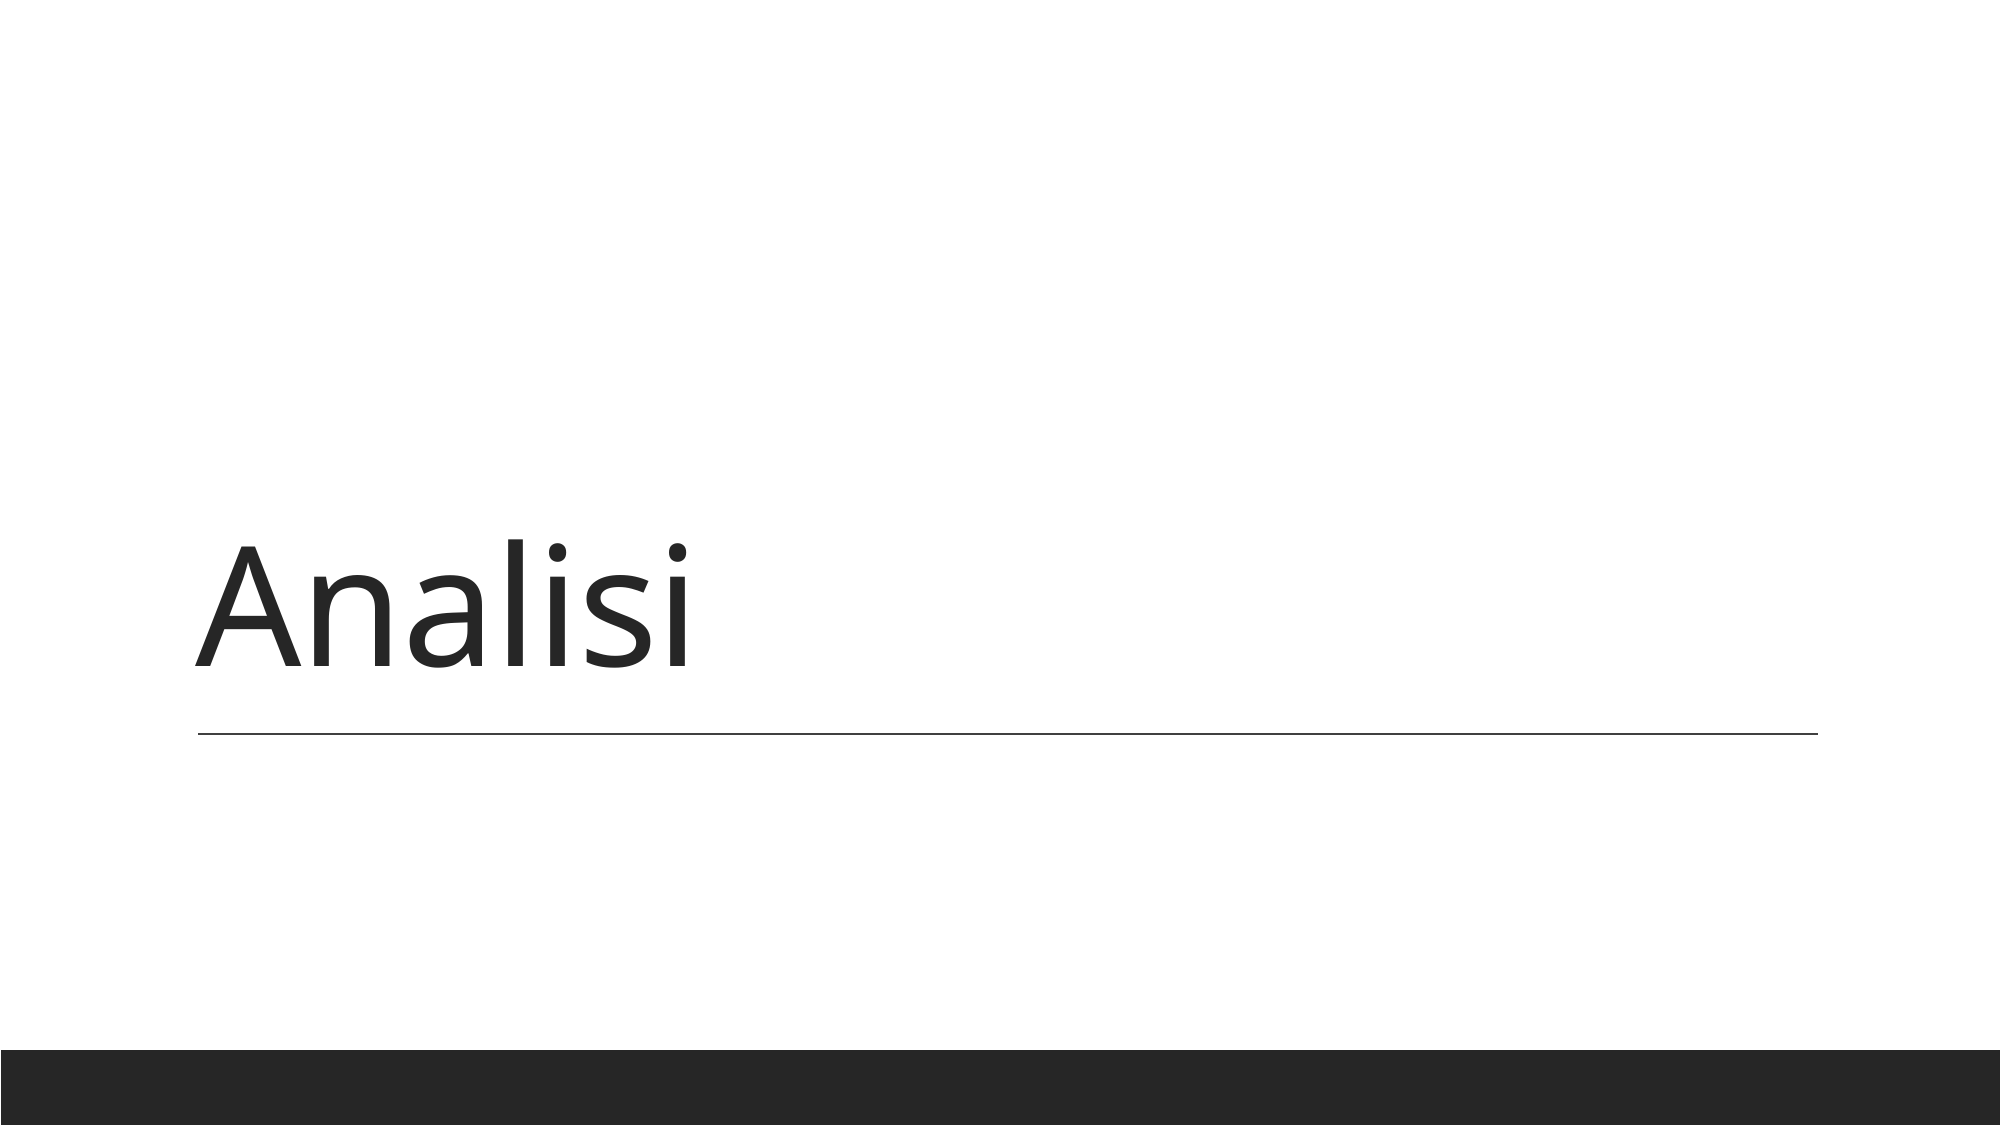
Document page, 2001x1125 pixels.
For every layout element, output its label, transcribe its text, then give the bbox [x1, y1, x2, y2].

title Analisi [180, 124, 1831, 710]
